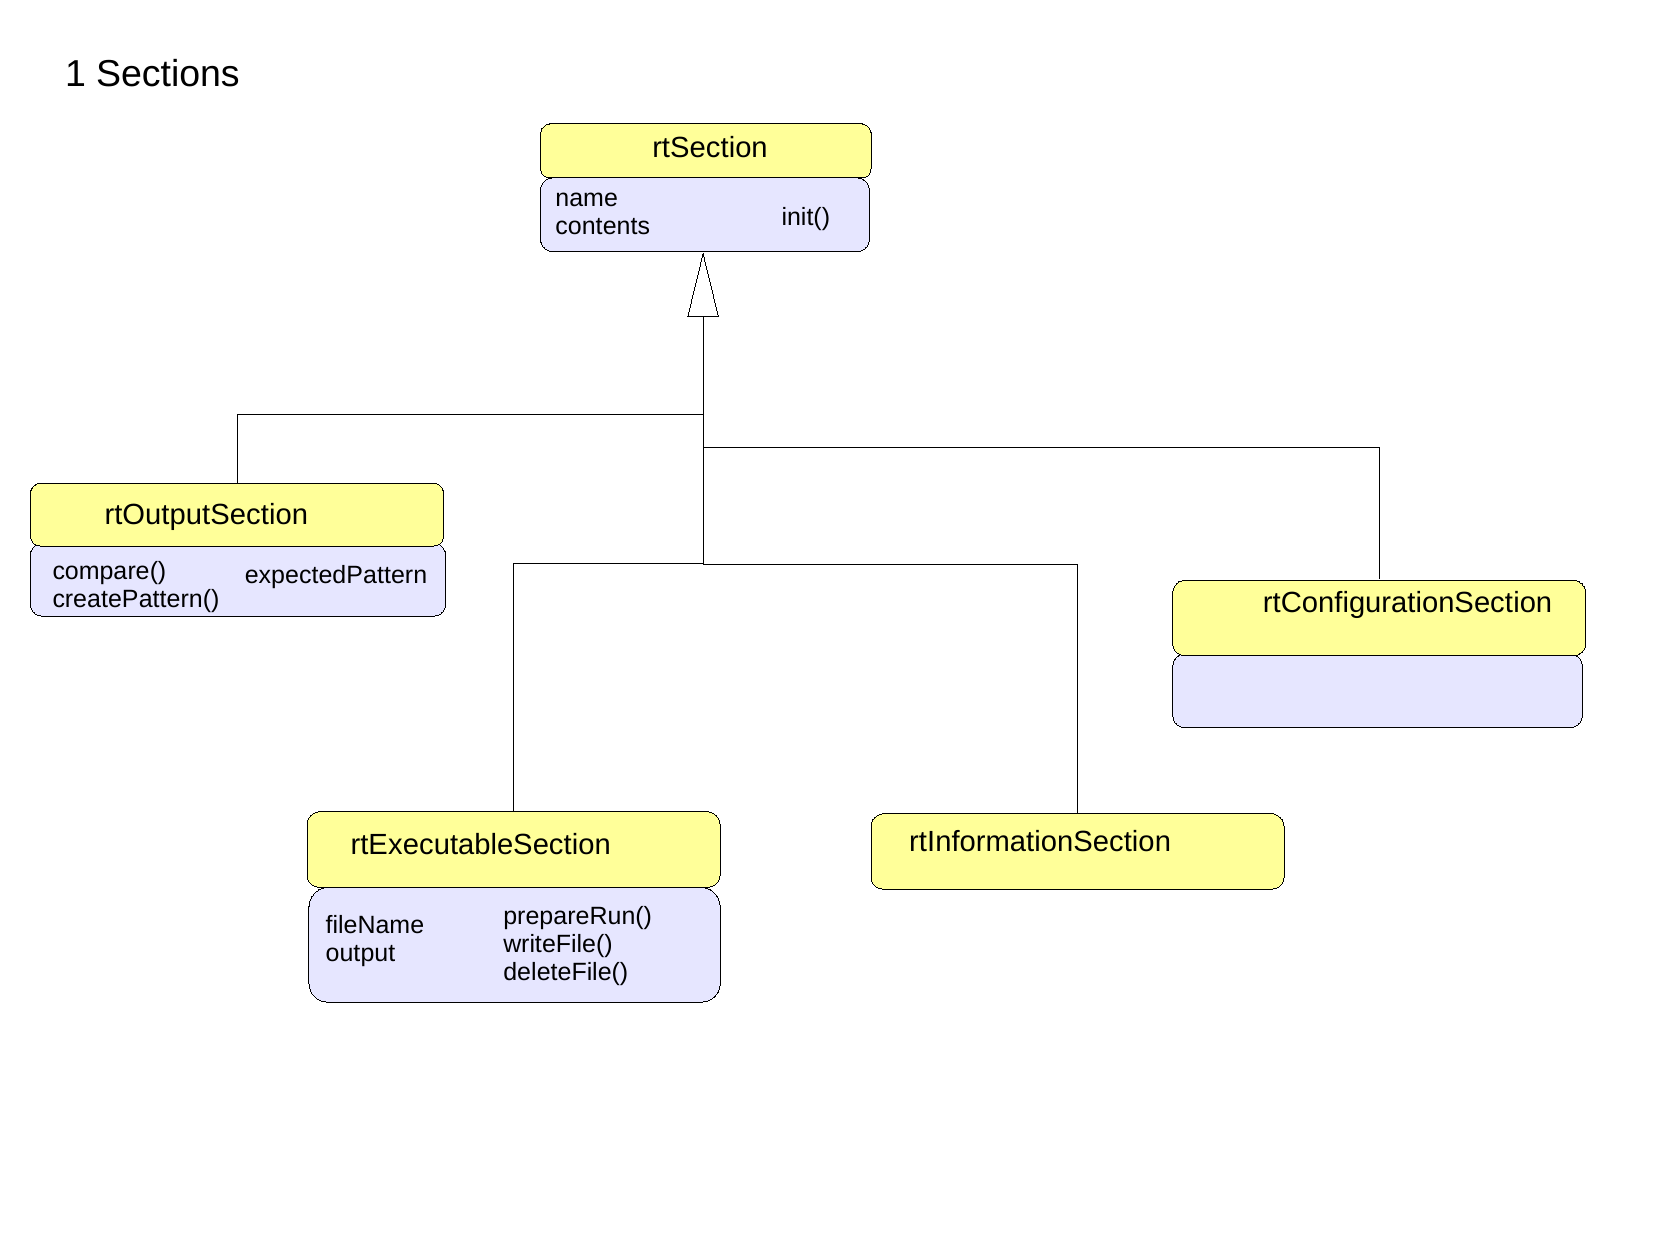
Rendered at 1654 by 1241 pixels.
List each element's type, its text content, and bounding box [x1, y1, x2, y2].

text_box [307, 811, 721, 1003]
text_box rtConfigurationSection [1248, 578, 1568, 626]
text_box rtSection [637, 123, 784, 172]
text_box rtInformationSection [894, 817, 1187, 865]
text_box name contents [540, 176, 666, 247]
text_box [1172, 580, 1586, 728]
text_box rtOutputSection [89, 490, 324, 539]
text_box [30, 483, 446, 617]
text_box compare() createPattern() [37, 549, 241, 649]
text_box [871, 813, 1285, 890]
text_box 1 Sections [50, 44, 255, 102]
text_box expectedPattern [230, 553, 443, 597]
text_box fileName output [310, 903, 440, 975]
text_box [540, 123, 872, 252]
text_box rtExecutableSection [335, 820, 626, 869]
text_box prepareRun() writeFile() deleteFile() [488, 894, 705, 1006]
text_box init() [766, 195, 846, 239]
